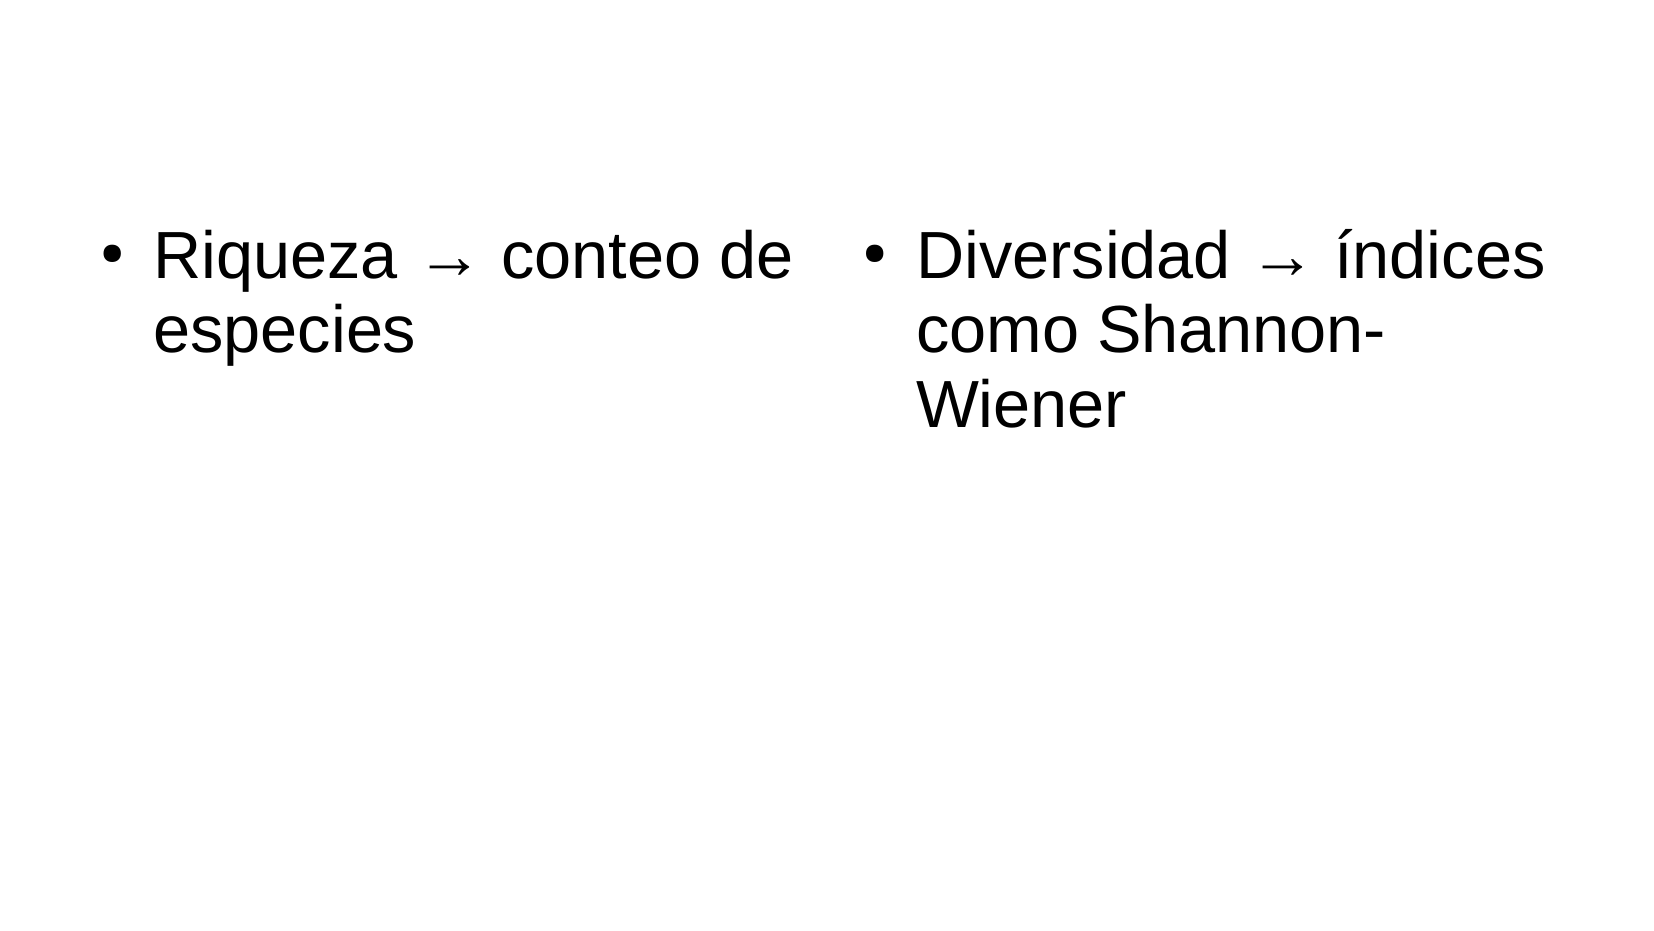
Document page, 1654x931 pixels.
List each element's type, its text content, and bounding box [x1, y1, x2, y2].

list Riqueza → conteo de especies [82, 217, 809, 758]
list Diversidad → índices como Shannon-Wiener [845, 217, 1572, 758]
